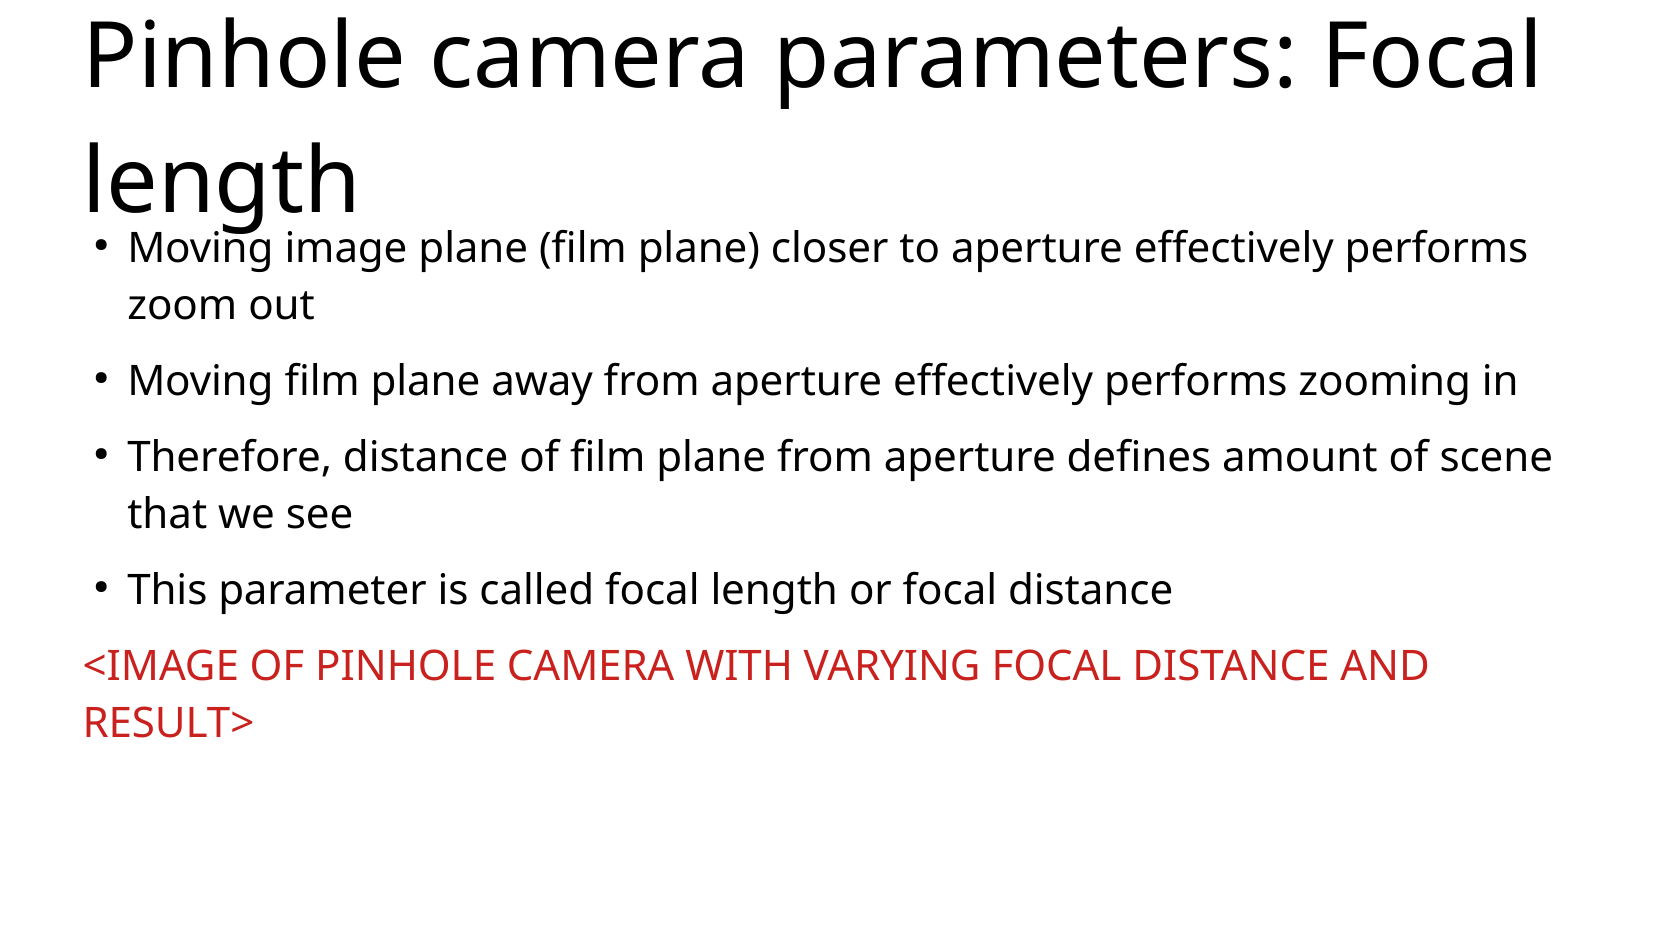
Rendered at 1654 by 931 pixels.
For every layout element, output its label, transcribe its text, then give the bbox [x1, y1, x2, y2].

title Pinhole camera parameters: Focal length [82, 7, 1571, 217]
list Moving image plane (film plane) closer to aperture effectively performs zoom out Moving film plane away from aperture effectively performs zooming in Therefore, distance of film plane from aperture defines amount of scene that we see This parameter is called focal length or focal distance <IMAGE OF PINHOLE CAMERA WITH VARYING FOCAL DISTANCE AND RESULT> [82, 217, 1571, 758]
